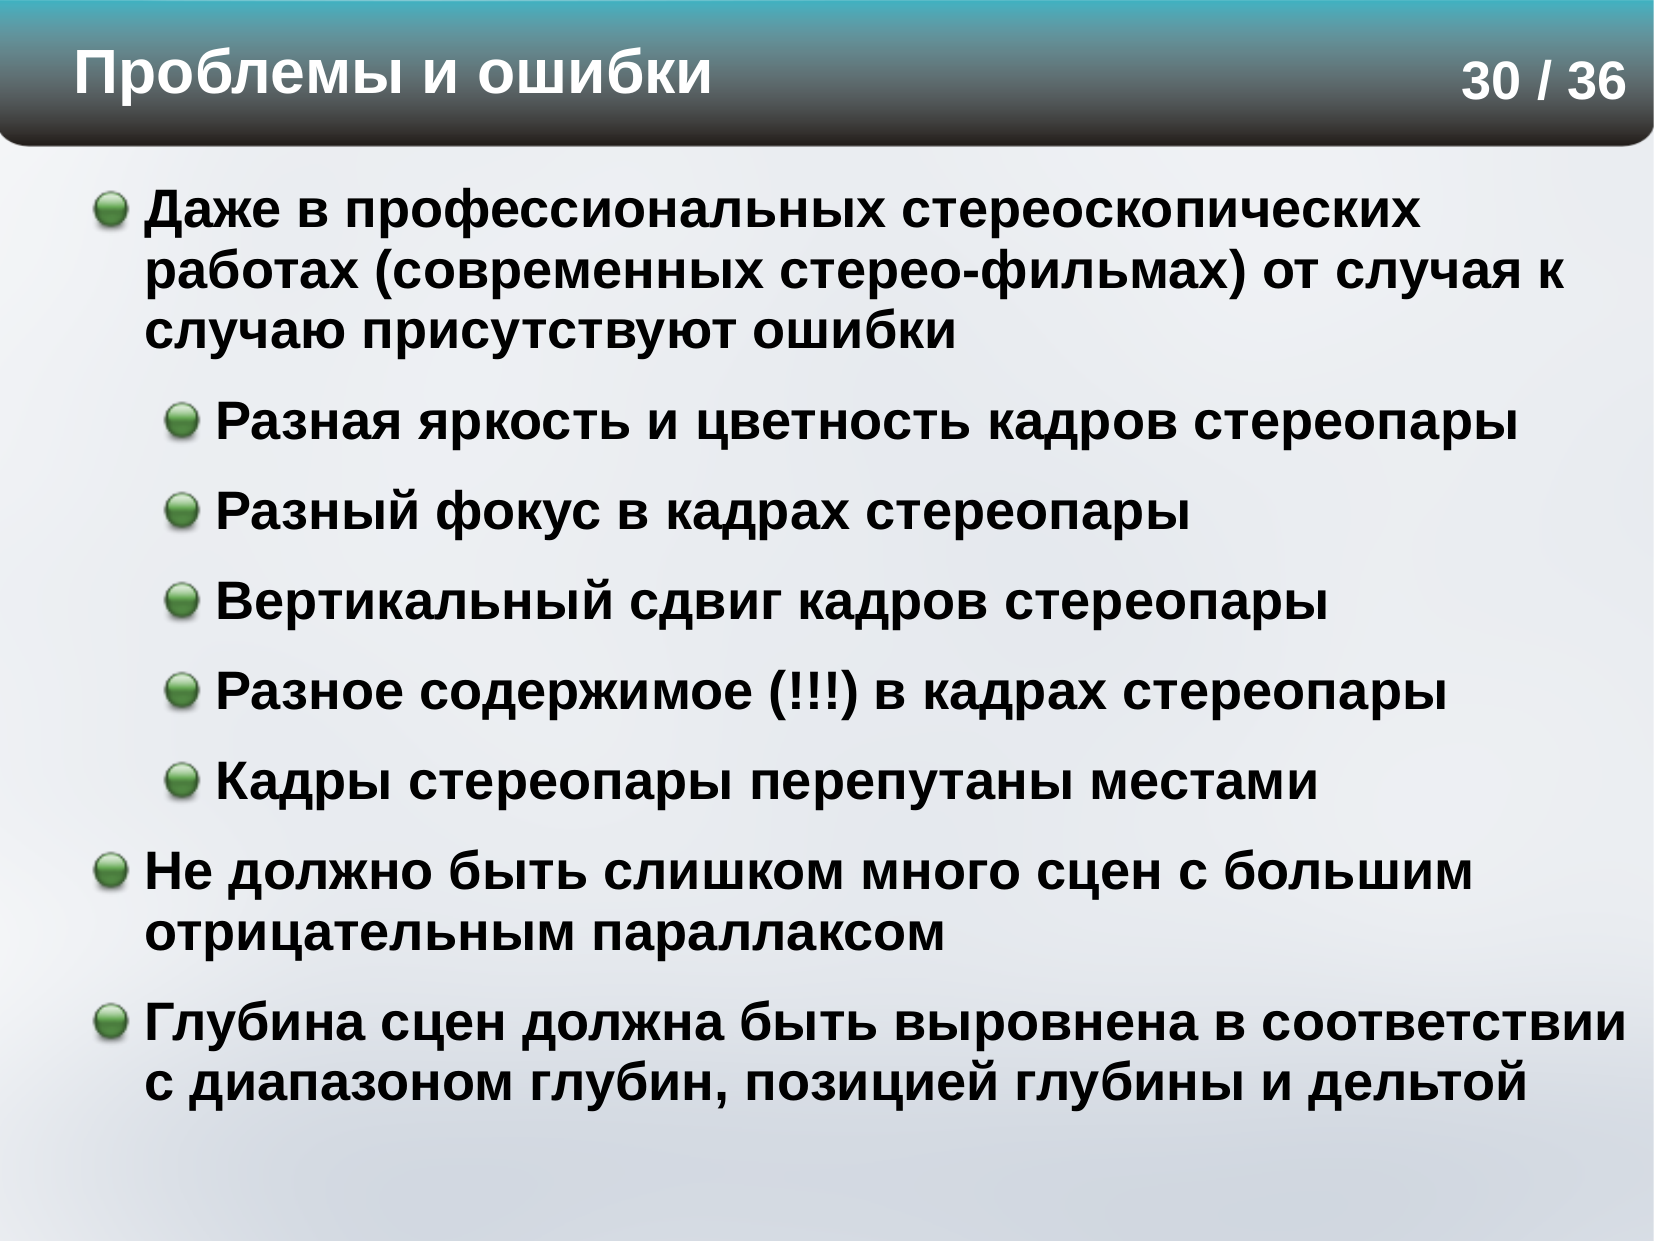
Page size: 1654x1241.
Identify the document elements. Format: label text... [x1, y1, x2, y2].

text_box 5 / 36 [1446, 42, 1654, 171]
text_box Проблемы и ошибки [59, 29, 1359, 115]
picture [0, 0, 1654, 1241]
text_box Даже в профессиональных стереоскопических работах (современных стерео-фильмах) от случая к случаю присутствуют ошибки Разная яркость и цветность кадров стереопары Разный фокус в кадрах стереопары Вертикальный сдвиг кадров стереопары Разное содержимое (!!!) в кадрах стереопары Кадры стереопары перепутаны местами Не должно быть слишком много сцен с большим отрицательным параллаксом Глубина сцен должна быть выровнена в соответствии с диапазоном глубин, позицией глубины и дельтой [70, 171, 1654, 1120]
